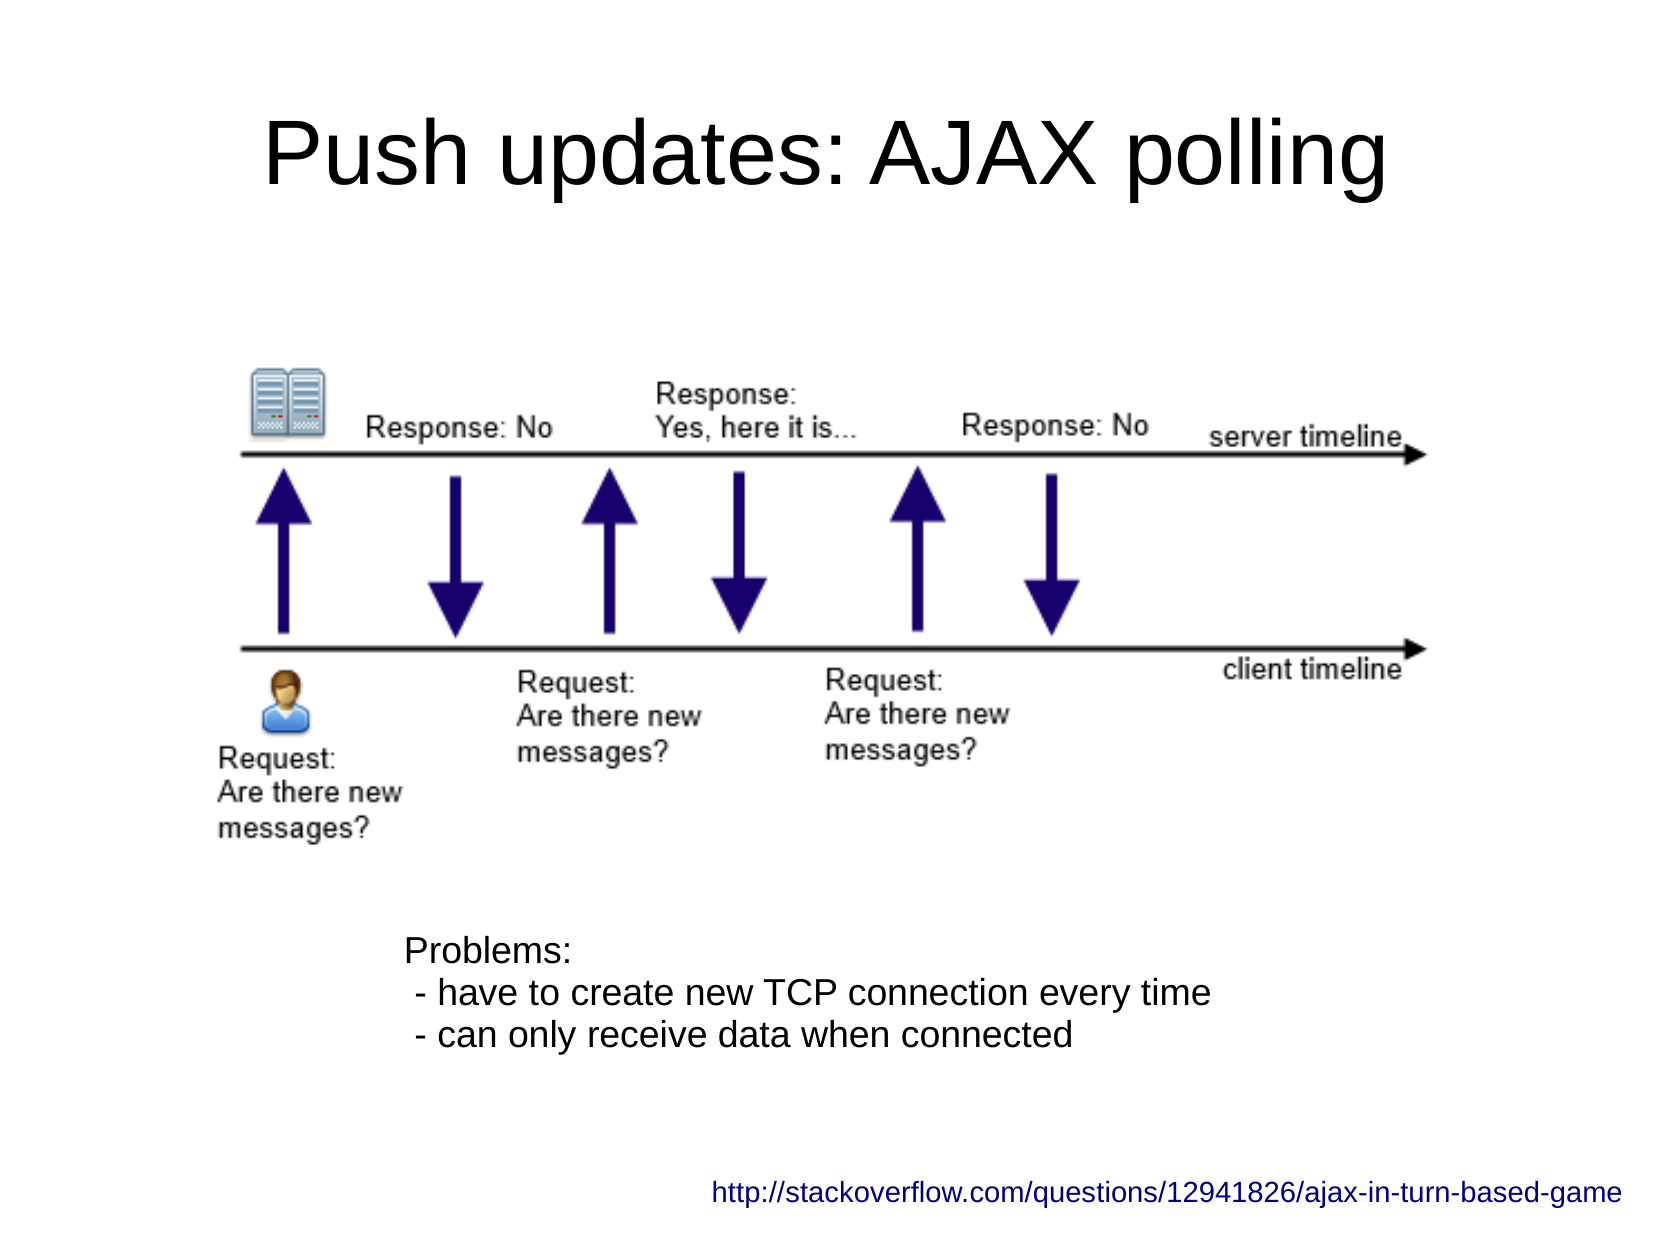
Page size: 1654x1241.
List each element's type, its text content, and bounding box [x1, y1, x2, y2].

title Push updates: AJAX polling [82, 49, 1571, 257]
picture [205, 342, 1453, 863]
text_box Problems: - have to create new TCP connection every time - can only receive data when connected [389, 922, 1229, 1063]
text_box http://stackoverflow.com/questions/12941826/ajax-in-turn-based-game [696, 1168, 1635, 1217]
